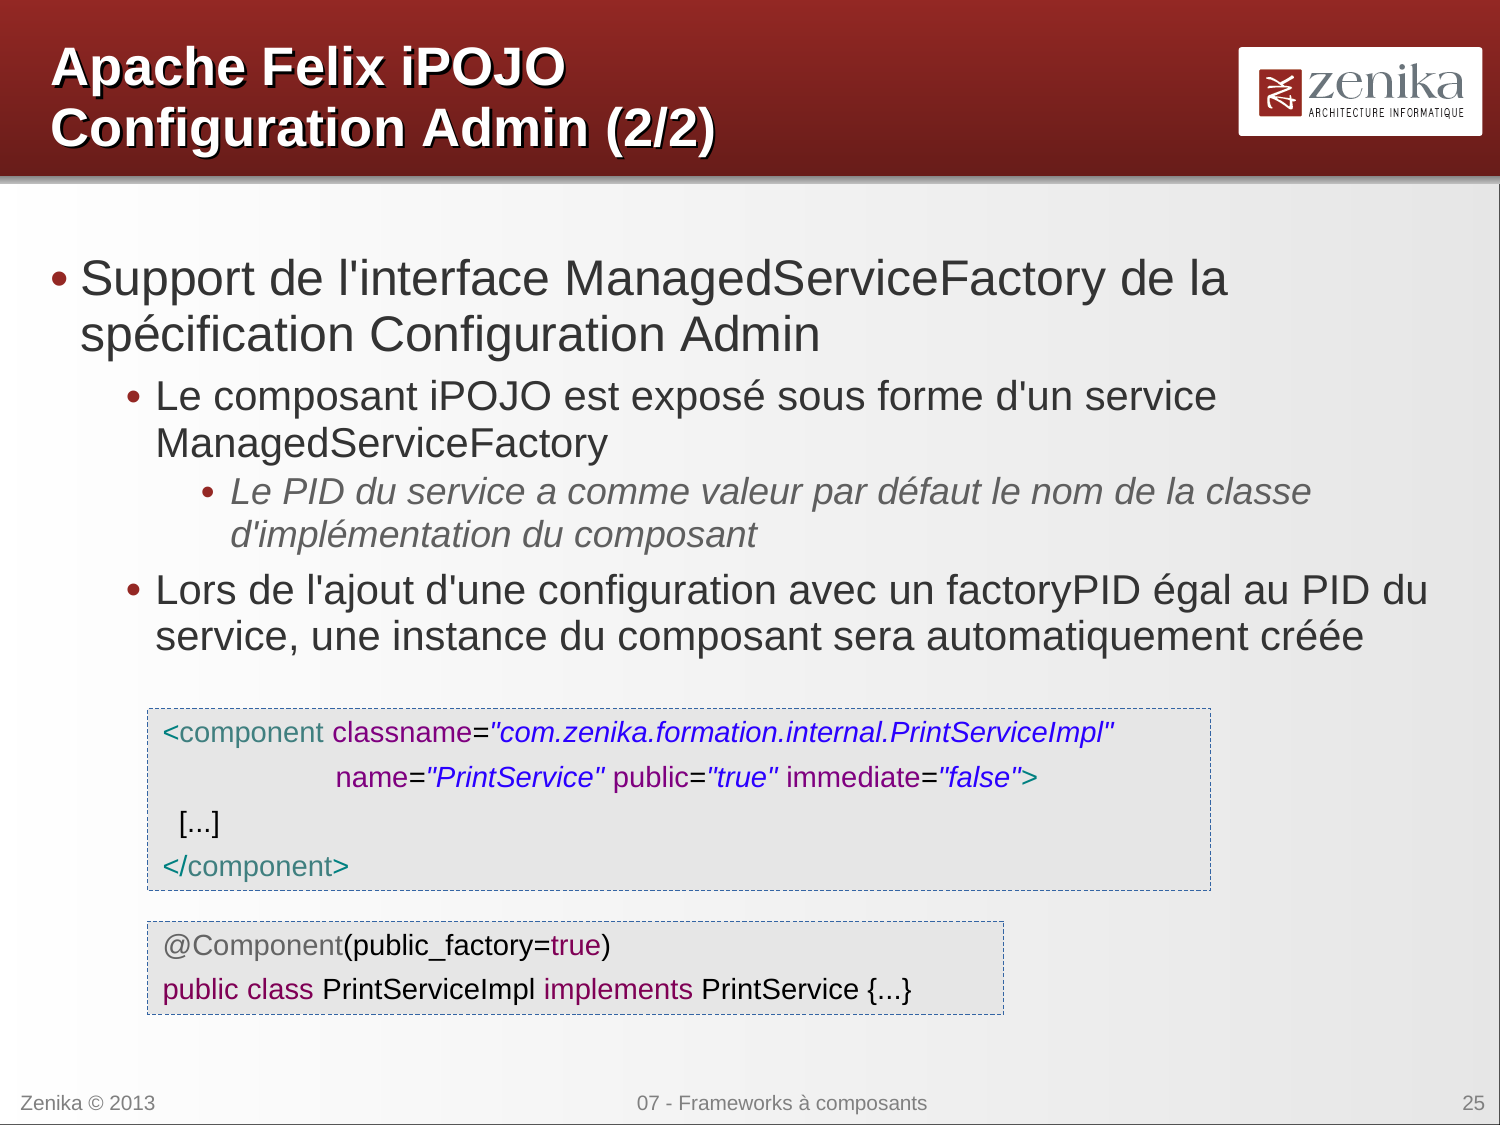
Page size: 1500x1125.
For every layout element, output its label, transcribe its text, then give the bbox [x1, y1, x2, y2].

list Support de l'interface ManagedServiceFactory de la spécification Configuration Admin Le composant iPOJO est exposé sous forme d'un service ManagedServiceFactory Le PID du service a comme valeur par défaut le nom de la classe d'implémentation du composant Lors de l'ajout d'une configuration avec un factoryPID égal au PID du service, une instance du composant sera automatiquement créée [50, 249, 1435, 1079]
title Apache Felix iPOJO Configuration Admin (2/2) [50, 15, 1206, 180]
list <component classname="com.zenika.formation.internal.PrintServiceImpl" name="PrintService" public="true" immediate="false"> [...] </component> [147, 708, 1211, 891]
list @Component(public_factory=true) public class PrintServiceImpl implements PrintService {...} [147, 921, 1004, 1015]
picture [1257, 58, 1464, 125]
